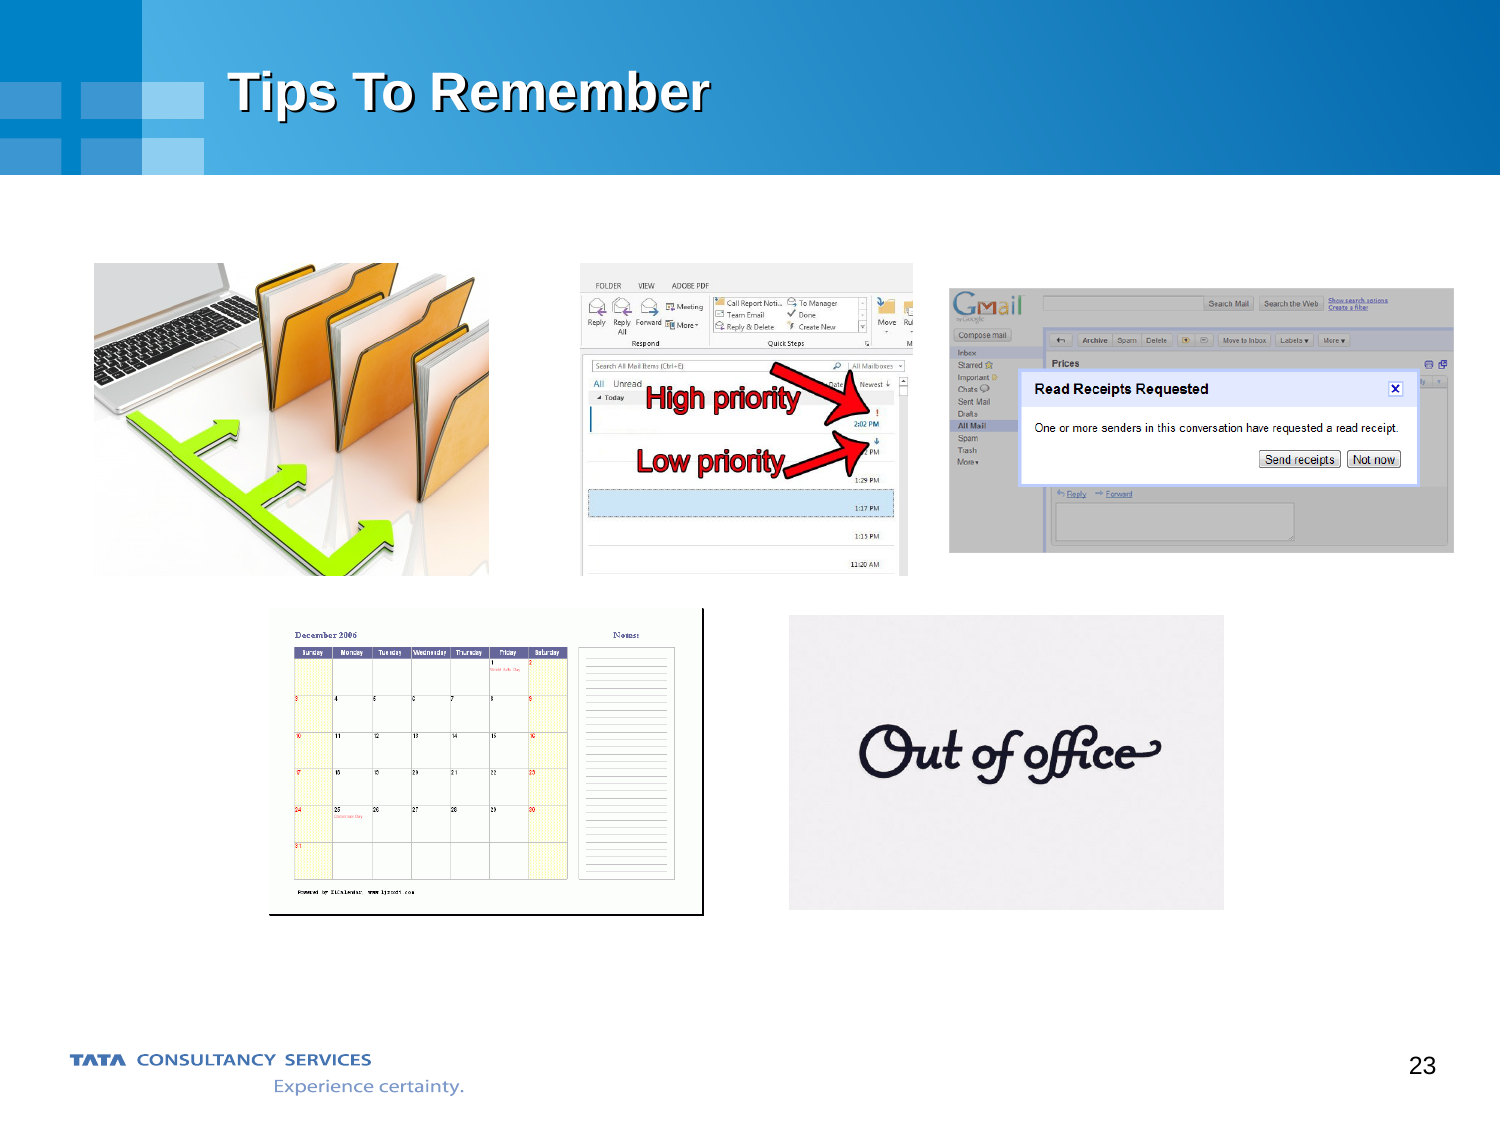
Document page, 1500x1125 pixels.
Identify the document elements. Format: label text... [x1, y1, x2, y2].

picture [949, 288, 1454, 553]
title Tips To Remember [212, 52, 1447, 133]
picture [580, 263, 913, 577]
picture [789, 615, 1224, 910]
picture [94, 263, 489, 577]
picture [269, 608, 704, 916]
